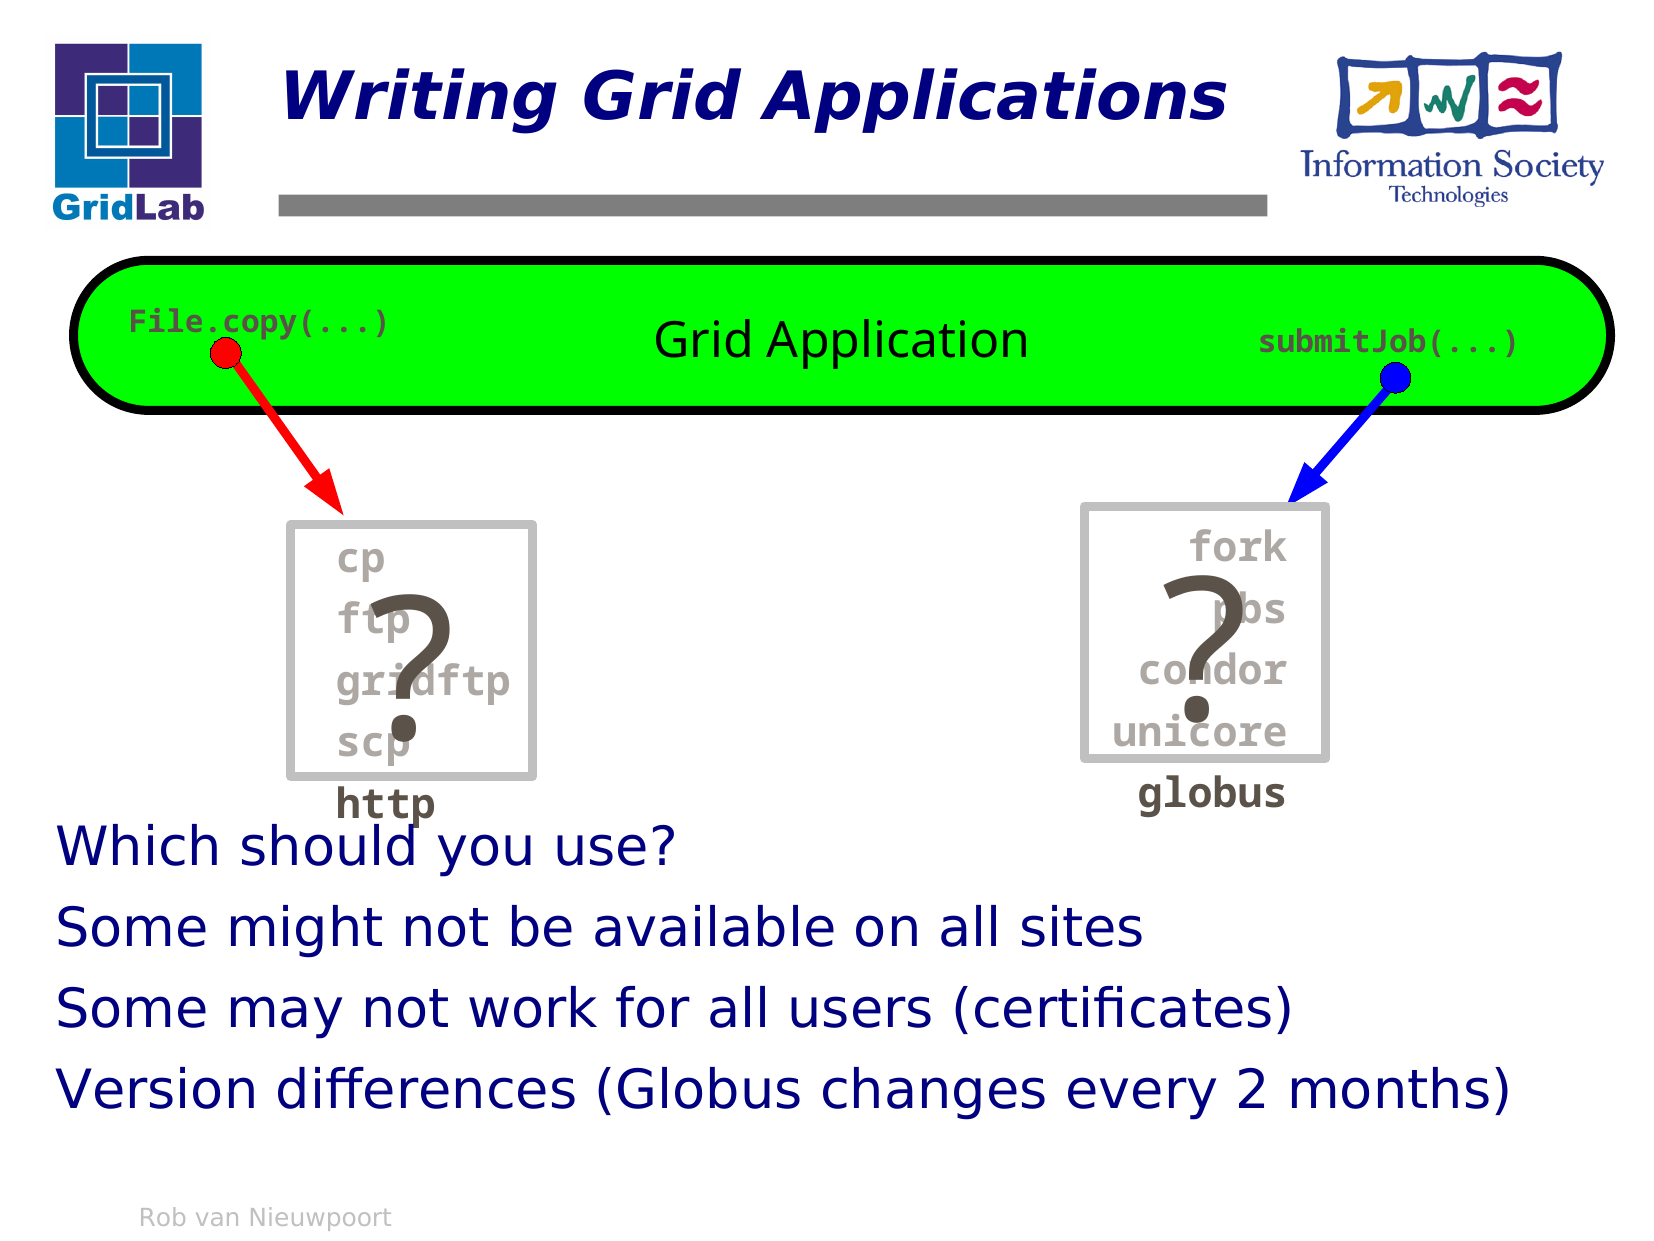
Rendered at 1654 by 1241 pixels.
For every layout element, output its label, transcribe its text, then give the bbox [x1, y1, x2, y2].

text_box ? [1084, 506, 1326, 759]
text_box cp ftp gridftp scp http [335, 777, 511, 811]
text_box Grid Application [73, 260, 1611, 411]
text_box File.copy(...) [128, 295, 392, 332]
text_box [210, 337, 242, 369]
list Which should you use? Some might not be available on all sites Some may not work for all users (certificates) Version differences (Globus changes every 2 months) [55, 811, 1599, 1125]
picture [45, 34, 211, 230]
title Writing Grid Applications [279, 0, 1257, 187]
text_box submitJob(...) [1257, 315, 1521, 352]
text_box [1380, 362, 1411, 394]
picture [1293, 34, 1611, 214]
text_box fork pbs condor unicore globus [1112, 759, 1288, 805]
text_box ? [290, 524, 533, 777]
